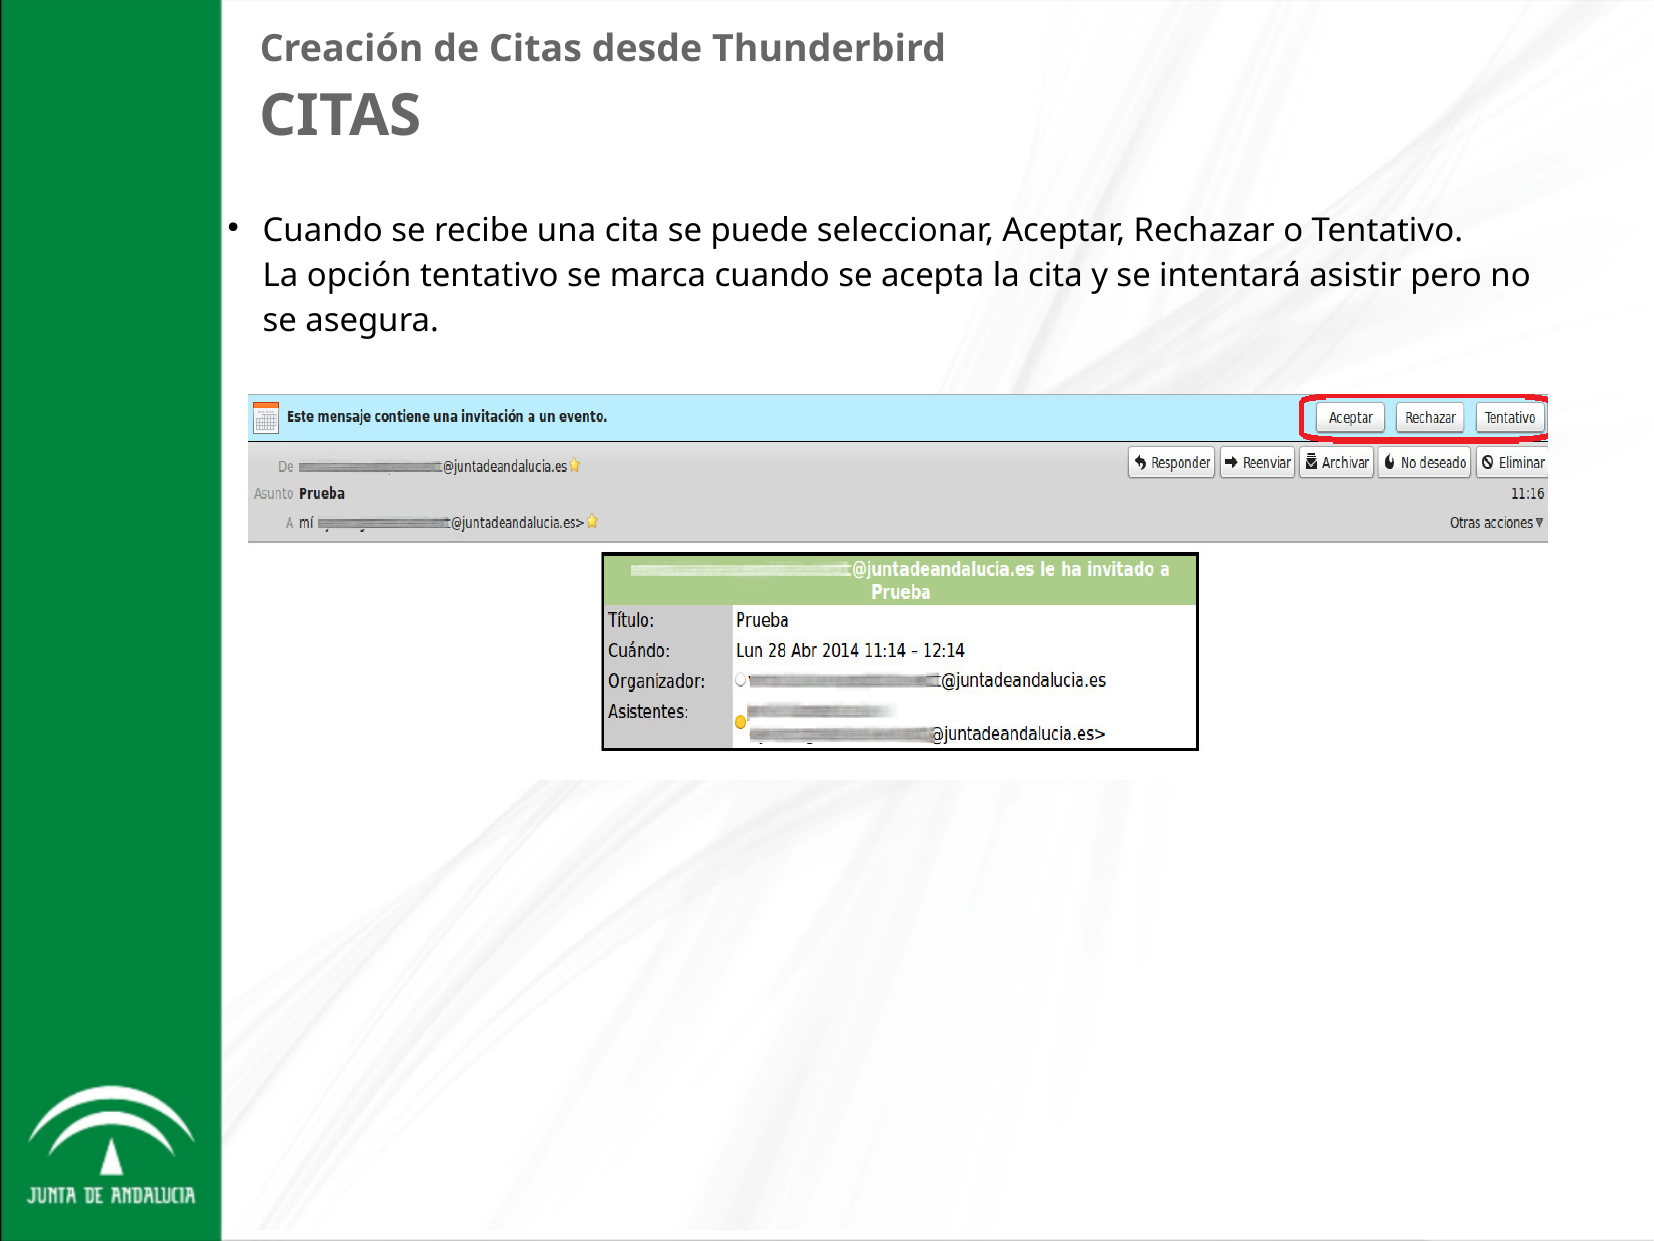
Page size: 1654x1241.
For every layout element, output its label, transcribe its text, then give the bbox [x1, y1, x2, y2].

title Creación de Citas desde Thunderbird CITAS [259, 30, 1577, 143]
text_box Cuando se recibe una cita se puede seleccionar, Aceptar, Rechazar o Tentativo. La opción tentativo se marca cuando se acepta la cita y se intentará asistir pero no se asegura. [177, 153, 1560, 407]
picture [0, 0, 1654, 1241]
